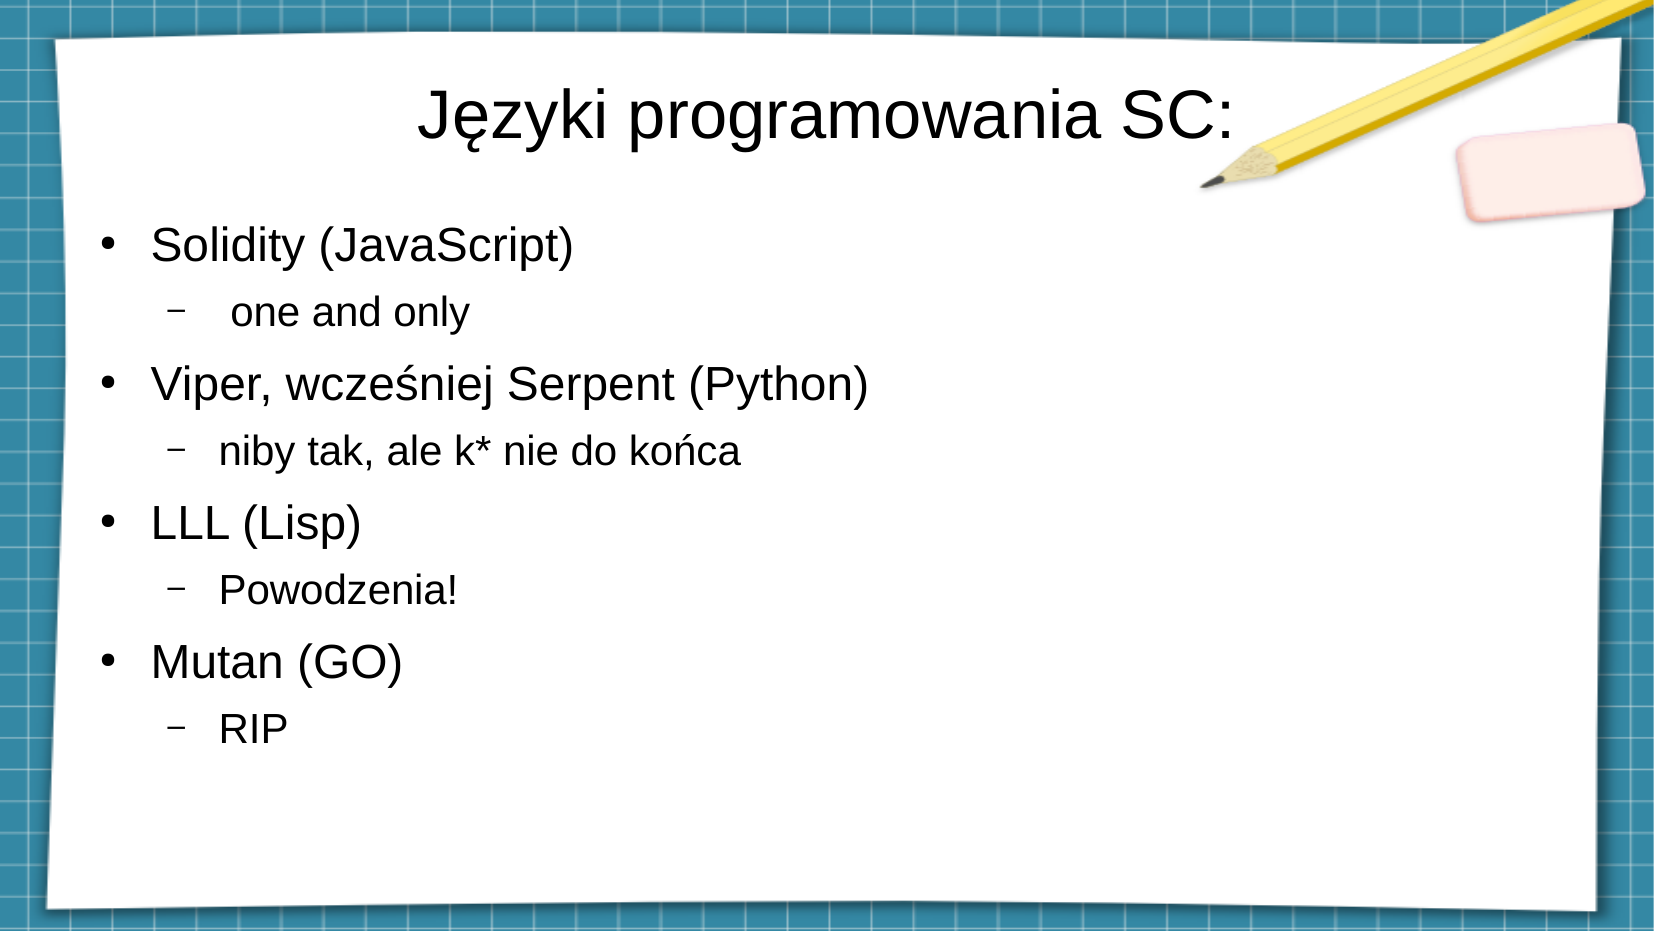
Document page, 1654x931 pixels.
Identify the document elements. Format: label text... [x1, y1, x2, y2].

picture [0, 0, 1654, 931]
title Języki programowania SC: [82, 37, 1571, 193]
list Solidity (JavaScript) one and only Viper, wcześniej Serpent (Python) niby tak, ale k* nie do końca LLL (Lisp) Powodzenia! Mutan (GO) RIP [82, 217, 1571, 758]
